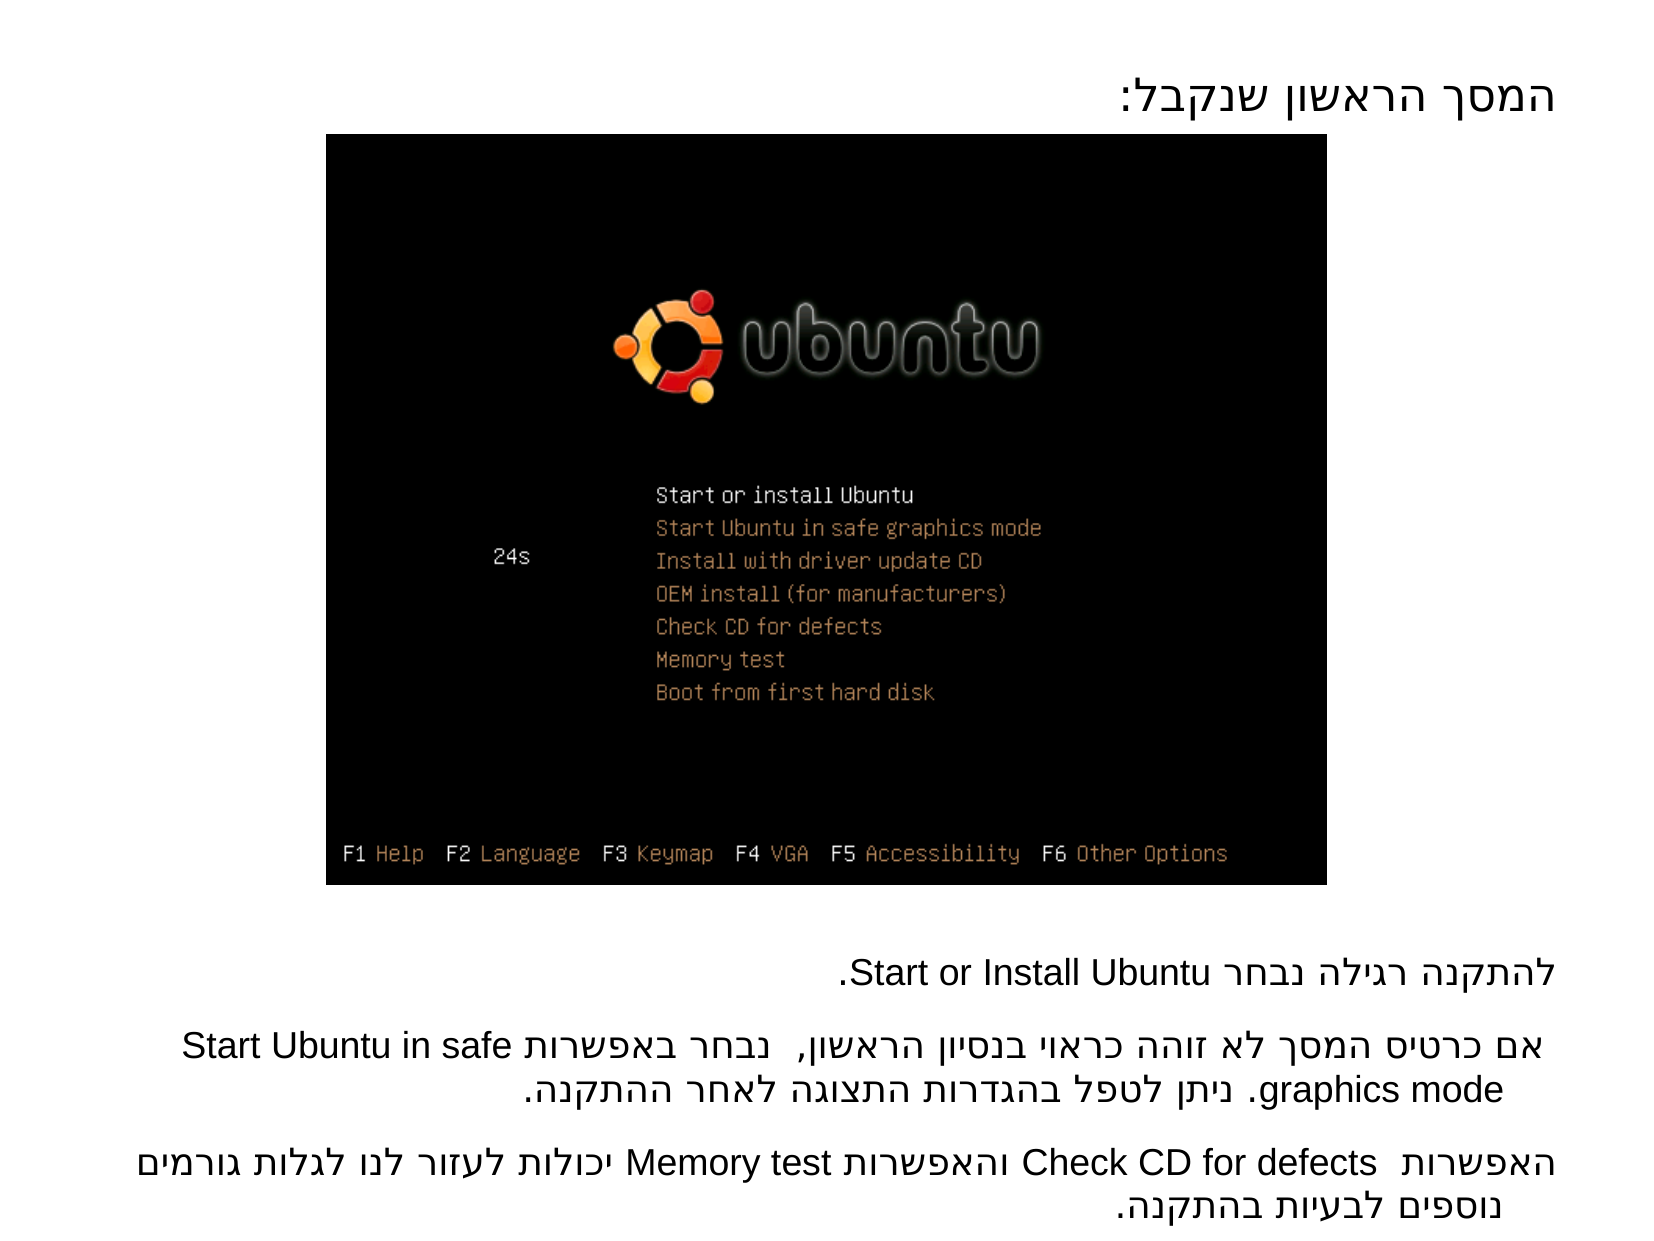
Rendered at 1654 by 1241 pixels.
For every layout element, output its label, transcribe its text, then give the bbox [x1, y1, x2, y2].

picture [326, 134, 1327, 885]
list המסך הראשון שנקבל: להתקנה רגילה נבחר Start or Install Ubuntu. אם כרטיס המסך לא זוהה כראוי בנסיון הראשון, נבחר באפשרות Start Ubuntu in safe graphics mode. ניתן לטפל בהגדרות התצוגה לאחר ההתקנה. האפשרות Check CD for defects והאפשרות Memory test יכולות לעזור לנו לגלות גורמים נוספים לבעיות בהתקנה. [86, 68, 1576, 1208]
